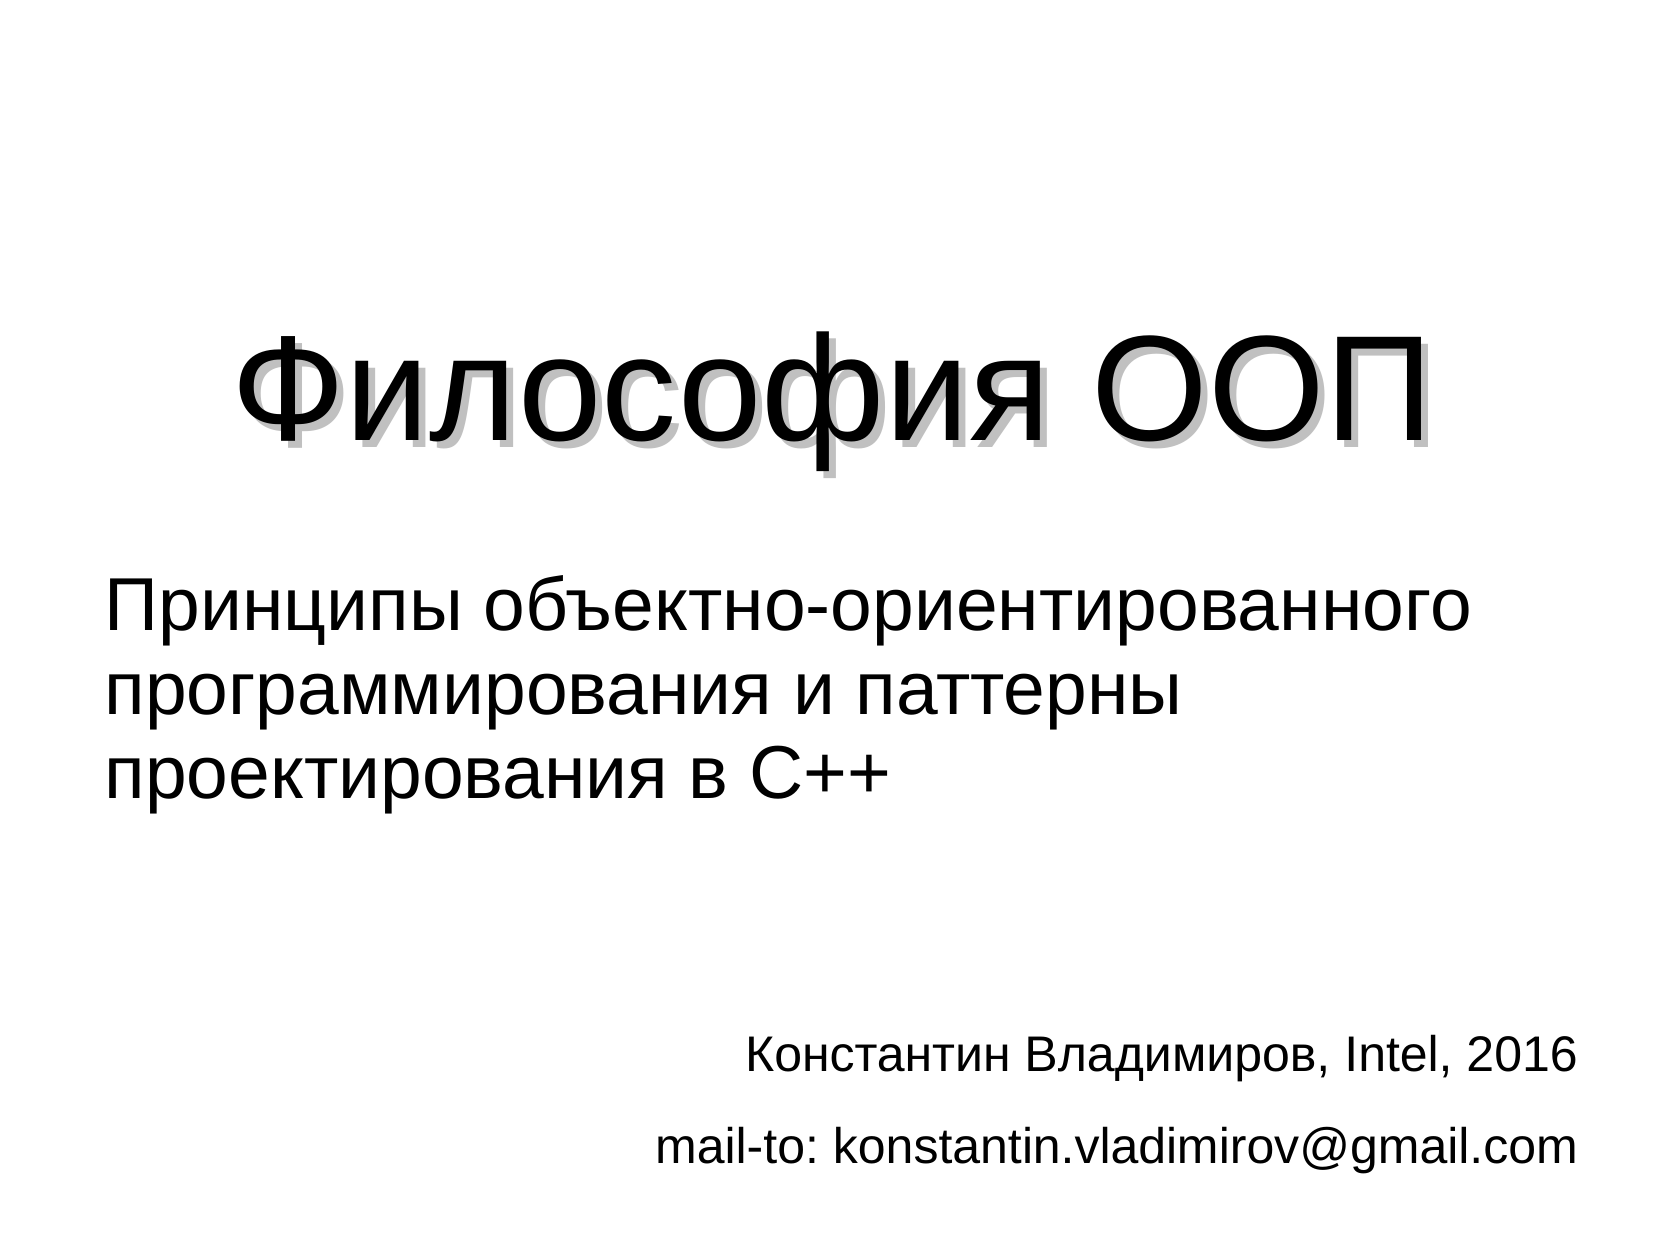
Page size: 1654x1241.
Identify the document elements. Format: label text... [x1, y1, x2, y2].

title Философия ООП [45, 285, 1621, 493]
text_box Принципы объектно-ориентированного программирования и паттерны проектирования в C++ [90, 555, 1591, 822]
subtitle Константин Владимиров, Intel, 2016 mail-to: konstantin.vladimirov@gmail.com [90, 1000, 1579, 1201]
